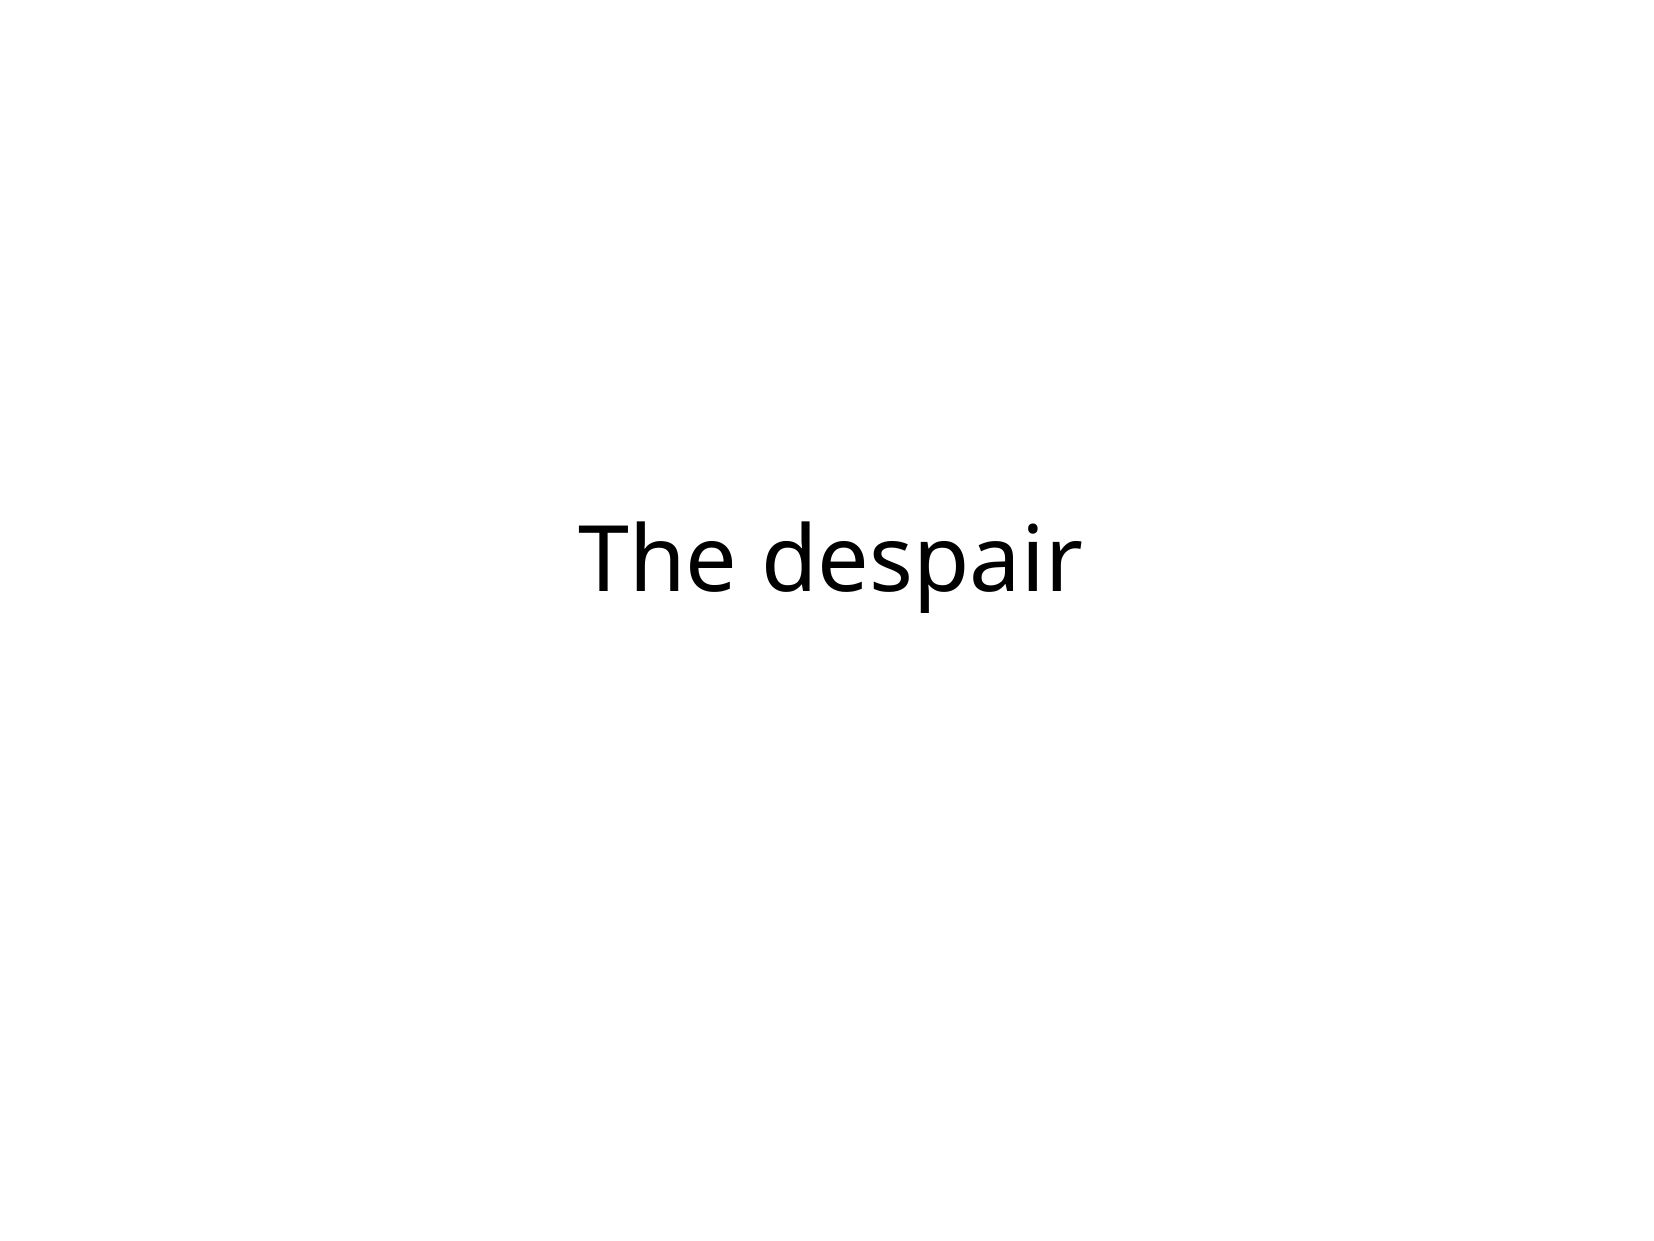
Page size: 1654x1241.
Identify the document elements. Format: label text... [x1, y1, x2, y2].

title The despair [86, 452, 1576, 661]
